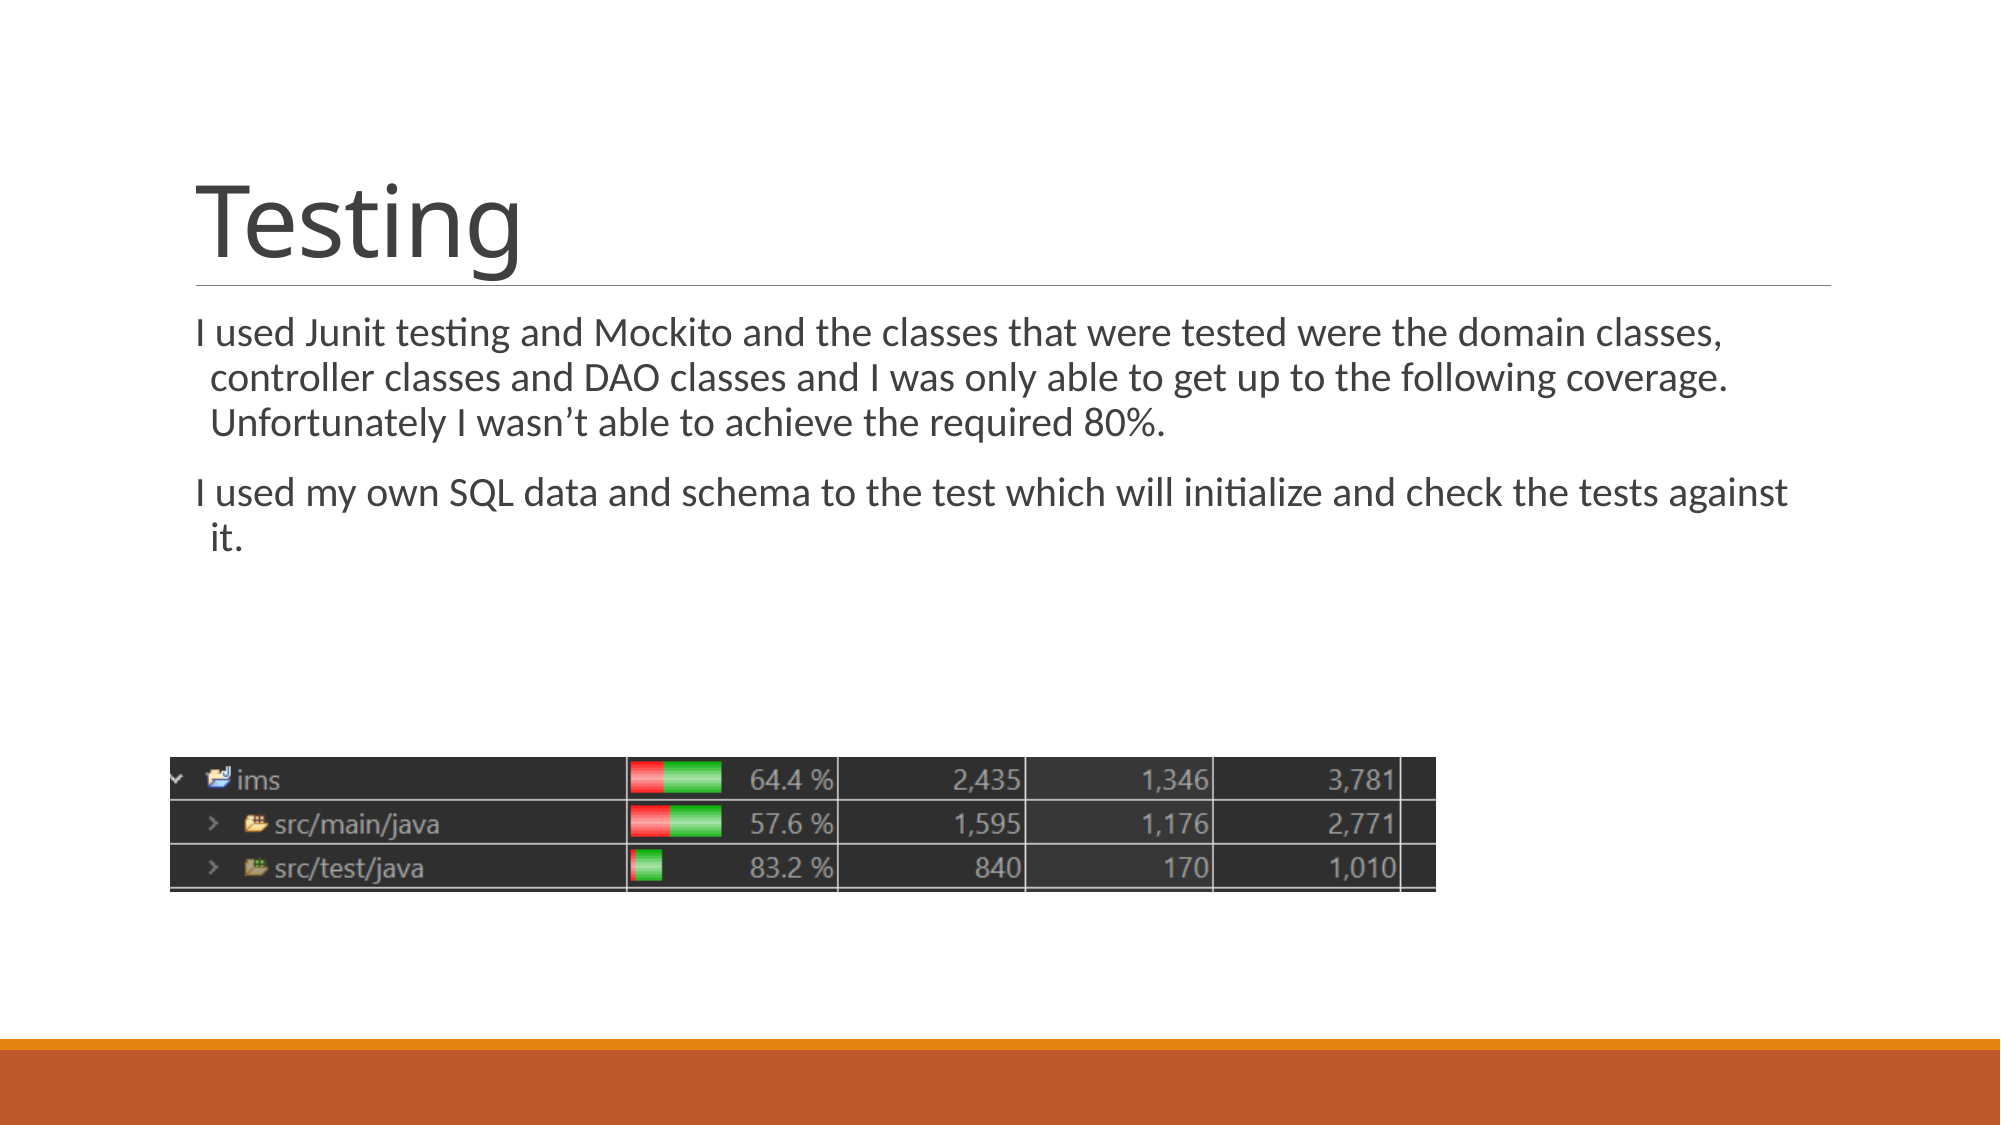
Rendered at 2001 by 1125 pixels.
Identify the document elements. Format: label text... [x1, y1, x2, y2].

title Testing [180, 47, 1831, 286]
picture [170, 757, 1436, 892]
list I used Junit testing and Mockito and the classes that were tested were the domain classes, controller classes and DAO classes and I was only able to get up to the following coverage. Unfortunately I wasn’t able to achieve the required 80%. I used my own SQL data and schema to the test which will initialize and check the tests against it. [180, 302, 1831, 963]
